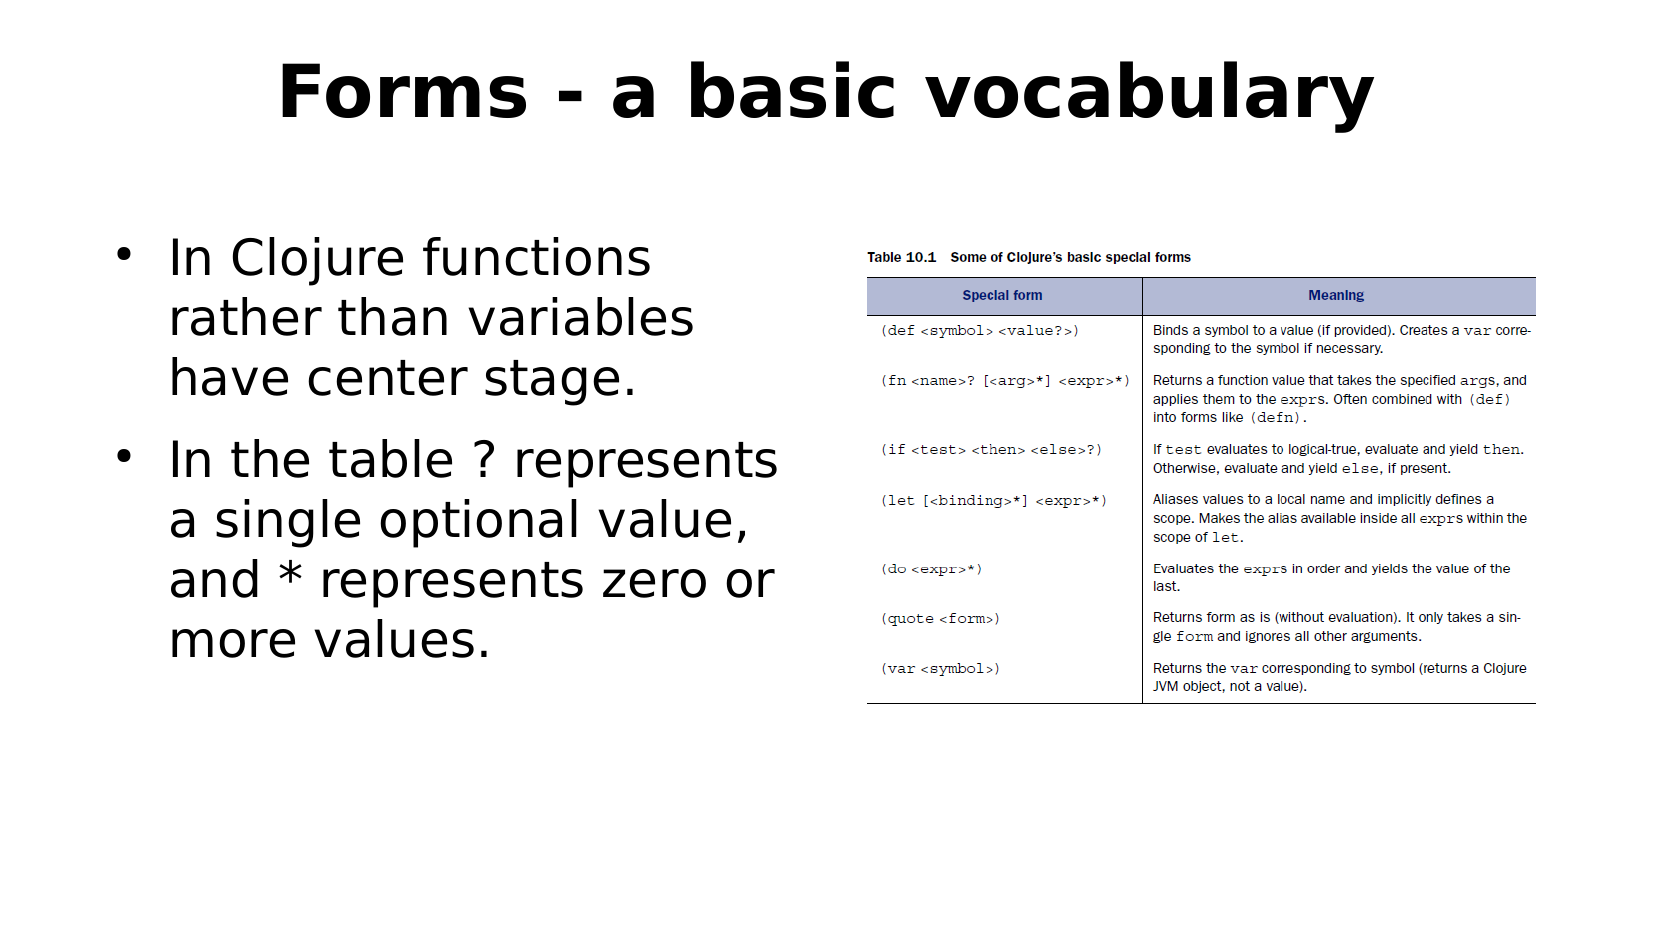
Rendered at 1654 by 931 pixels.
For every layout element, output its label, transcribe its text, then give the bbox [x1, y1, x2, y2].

picture [845, 245, 1572, 729]
list In Clojure functions rather than variables have center stage. In the table ? represents a single optional value, and * represents zero or more values. [82, 217, 809, 758]
title Forms - a basic vocabulary [82, 37, 1571, 147]
